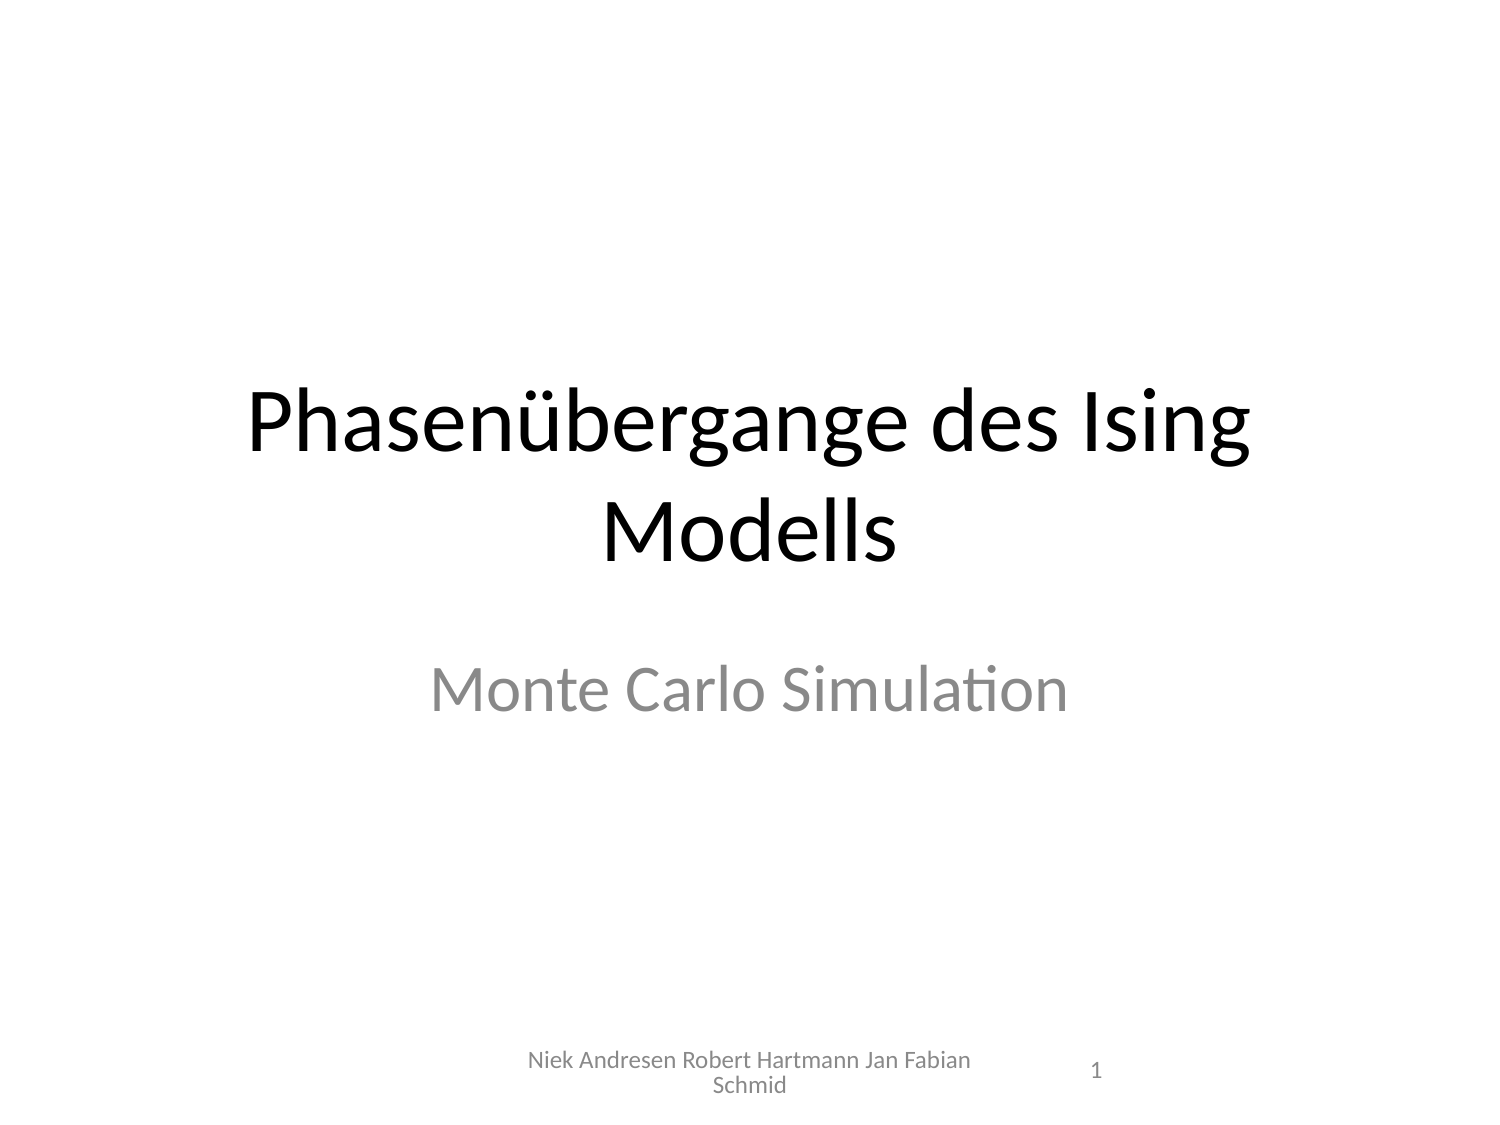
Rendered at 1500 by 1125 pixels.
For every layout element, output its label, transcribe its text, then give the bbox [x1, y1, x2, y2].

text_box [1074, 1042, 1426, 1103]
text_box Niek Andresen Robert Hartmann Jan Fabian Schmid [512, 1042, 988, 1103]
subtitle Monte Carlo Simulation [225, 637, 1276, 925]
title Phasenübergange des Ising Modells [112, 349, 1388, 591]
